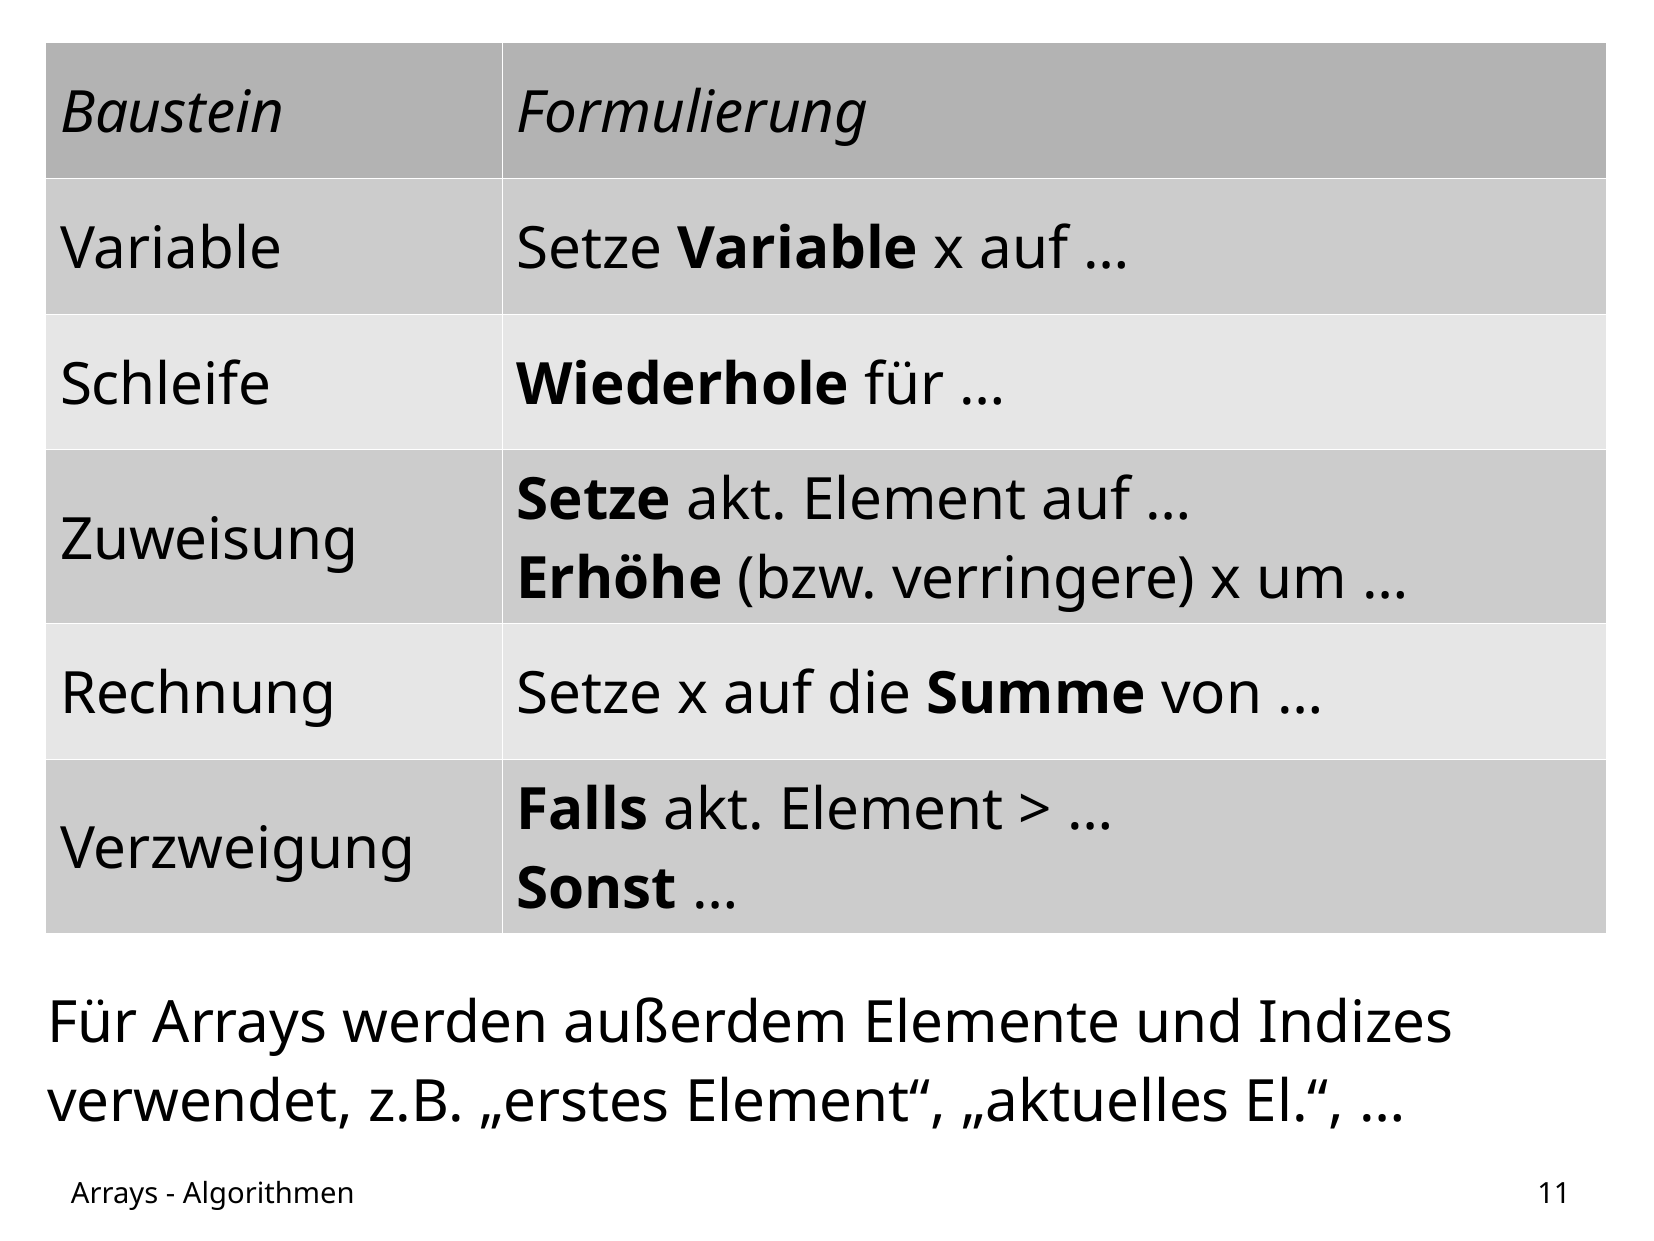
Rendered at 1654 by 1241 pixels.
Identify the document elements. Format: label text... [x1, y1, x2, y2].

list Für Arrays werden außerdem Elemente und Indizes verwendet, z.B. „erstes Element“, „aktuelles El.“, … [47, 980, 1607, 1146]
table_cell Schleife [46, 315, 502, 449]
table_header Formulierung [503, 43, 1606, 178]
table_cell Rechnung [46, 624, 502, 759]
table_cell Setze Variable x auf … [503, 179, 1606, 314]
table_cell Falls akt. Element > … Sonst … [503, 760, 1606, 933]
table_cell Setze x auf die Summe von … [503, 624, 1606, 759]
table_cell Zuweisung [46, 450, 502, 623]
table_cell Variable [46, 179, 502, 314]
table_cell Verzweigung [46, 760, 502, 933]
table_header Baustein [46, 43, 502, 178]
table_cell Wiederhole für … [503, 315, 1606, 449]
table_cell Setze akt. Element auf … Erhöhe (bzw. verringere) x um … [503, 450, 1606, 623]
